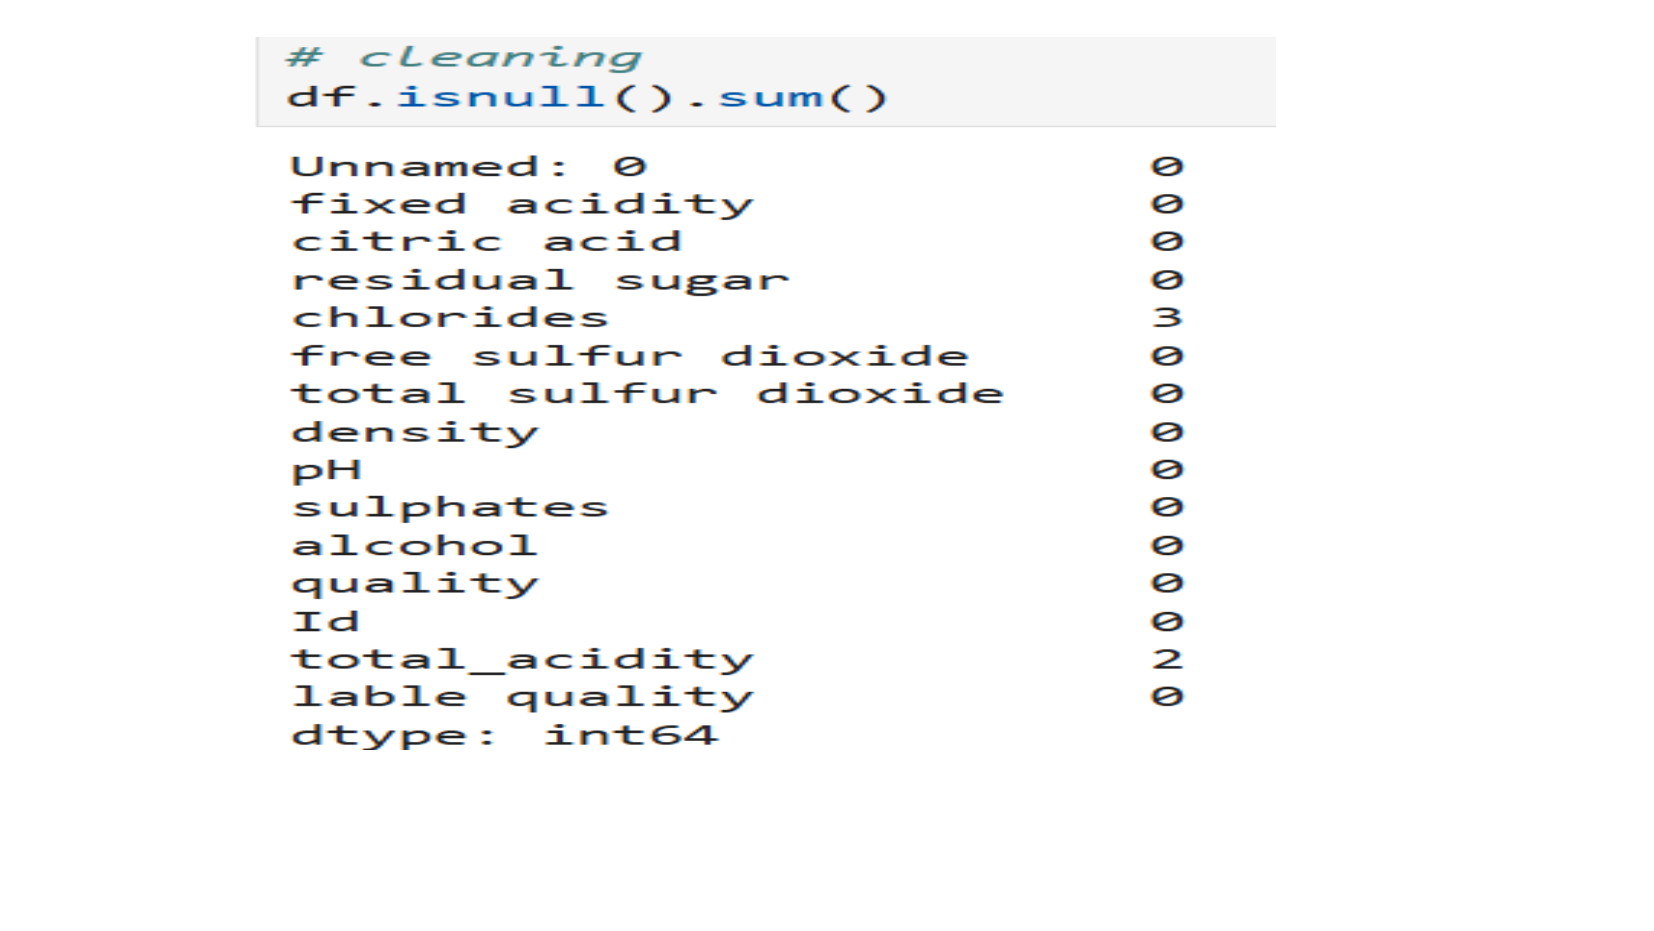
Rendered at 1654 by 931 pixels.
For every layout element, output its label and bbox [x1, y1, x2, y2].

picture [225, 37, 1276, 751]
